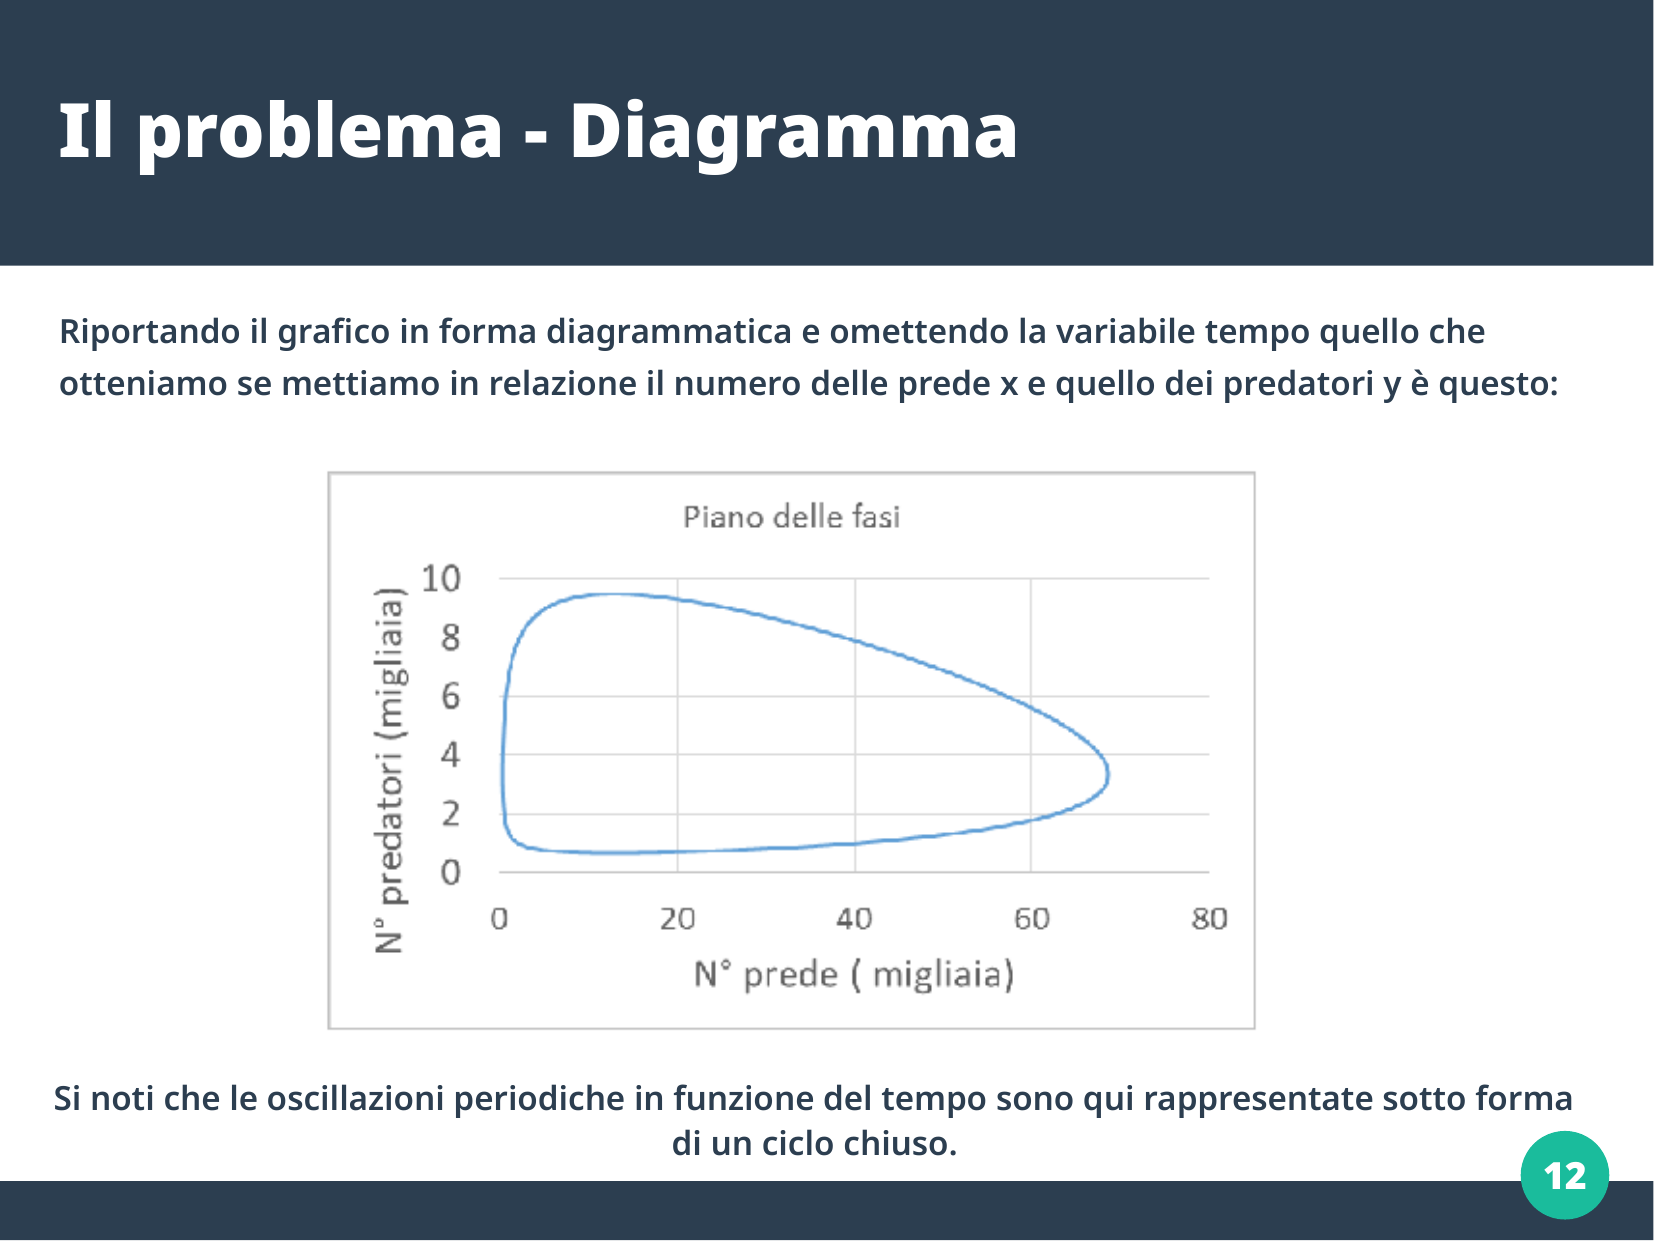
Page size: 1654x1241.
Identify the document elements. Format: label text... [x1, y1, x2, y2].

list Si noti che le oscillazioni periodiche in funzione del tempo sono qui rappresentate sotto forma di un ciclo chiuso. [47, 1074, 1583, 1182]
list Riportando il grafico in forma diagrammatica e omettendo la variabile tempo quello che otteniamo se mettiamo in relazione il numero delle prede x e quello dei predatori y è questo: [59, 301, 1595, 485]
title Il problema - Diagramma [59, 49, 1595, 207]
picture [324, 466, 1260, 1036]
